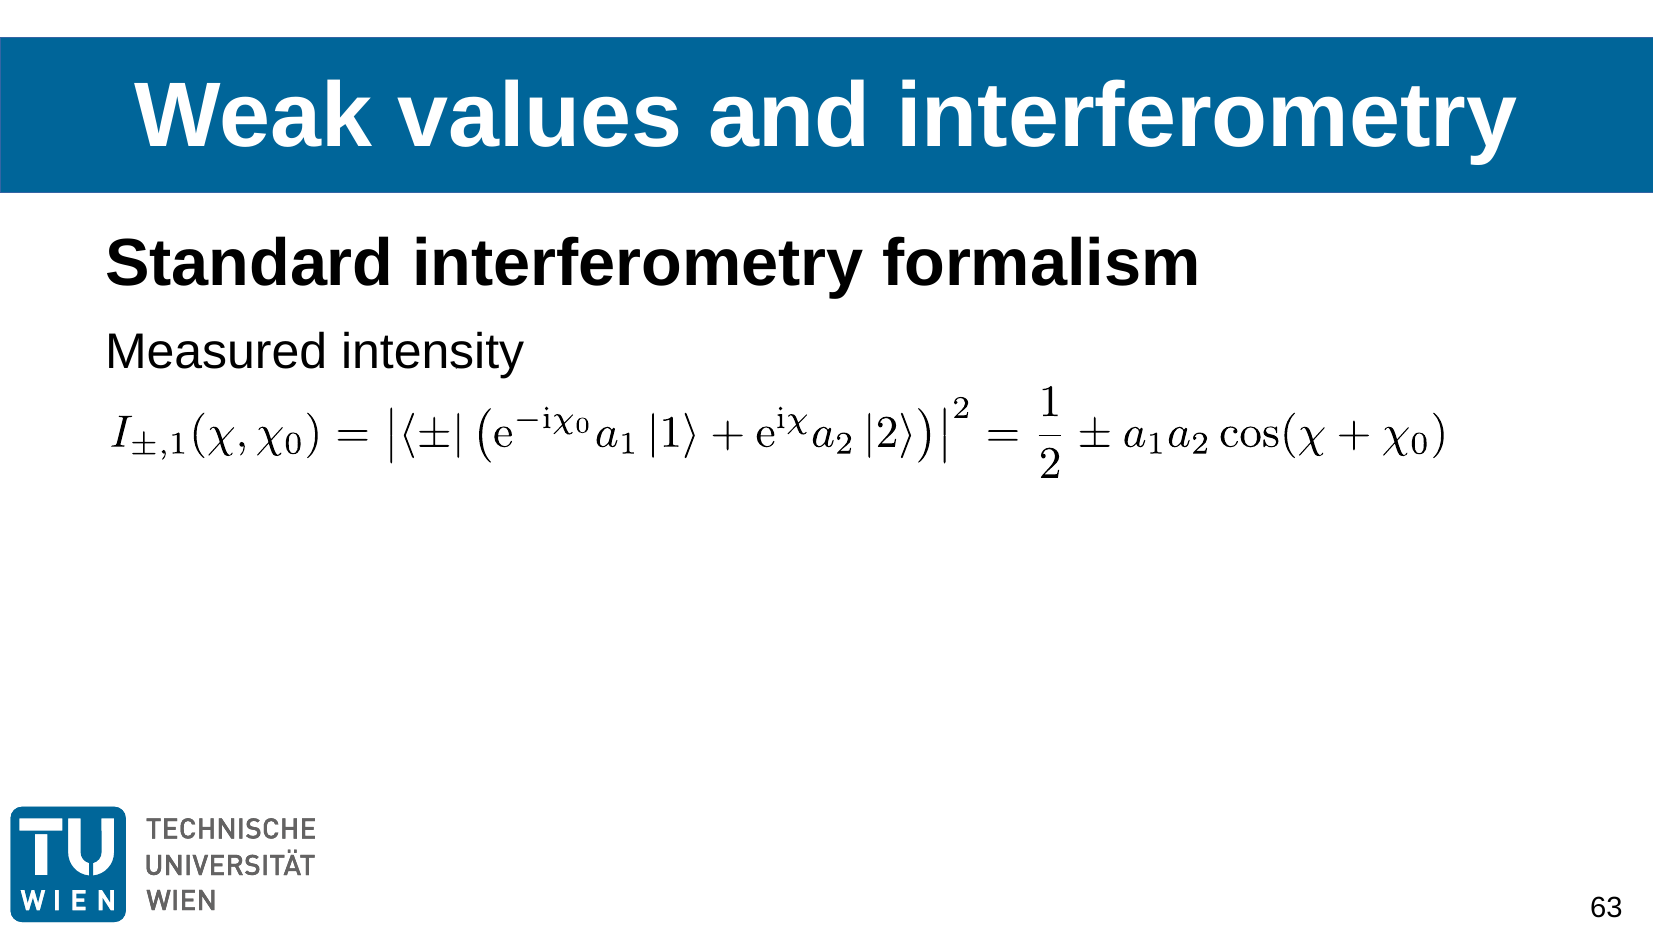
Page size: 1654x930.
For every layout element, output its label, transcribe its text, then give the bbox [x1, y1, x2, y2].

picture [93, 368, 1455, 492]
title Weak values and interferometry [0, 37, 1653, 193]
list Standard interferometry formalism Measured intensity [105, 225, 1593, 391]
